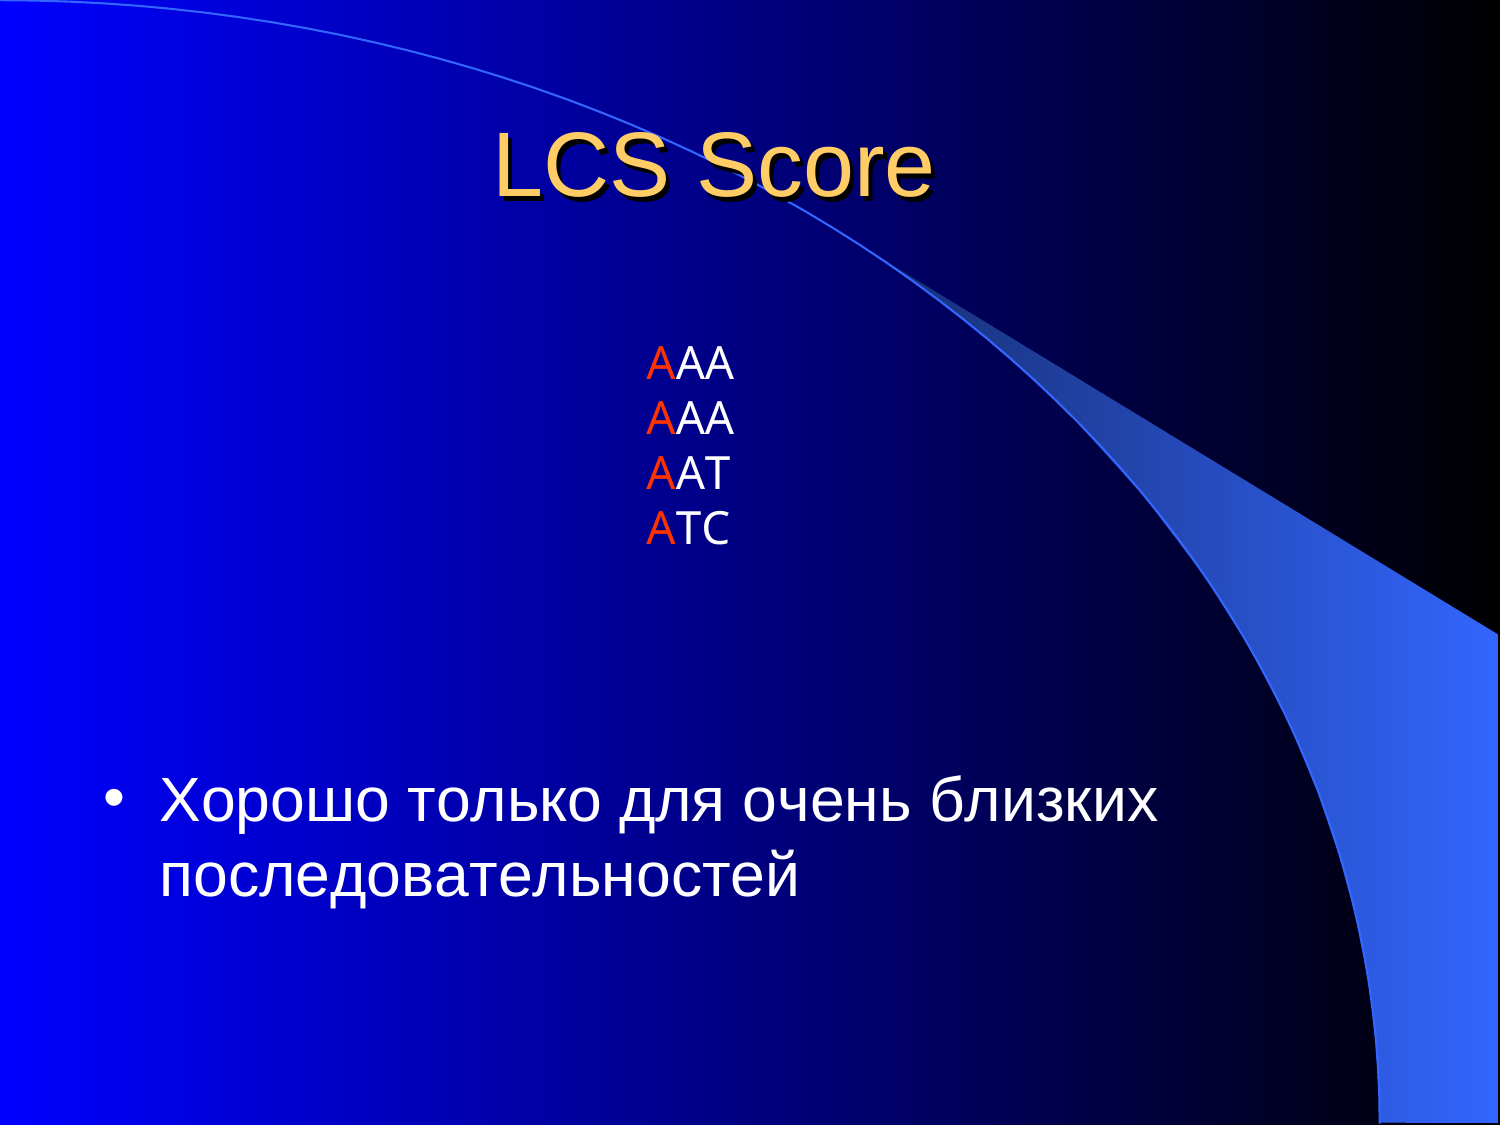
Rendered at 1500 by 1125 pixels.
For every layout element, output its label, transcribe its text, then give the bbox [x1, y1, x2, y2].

text_box Хорошо только для очень близких последовательностей [88, 751, 1420, 1125]
text_box AAA AAA AAT ATC [631, 326, 750, 562]
title LCS Score [76, 66, 1352, 254]
